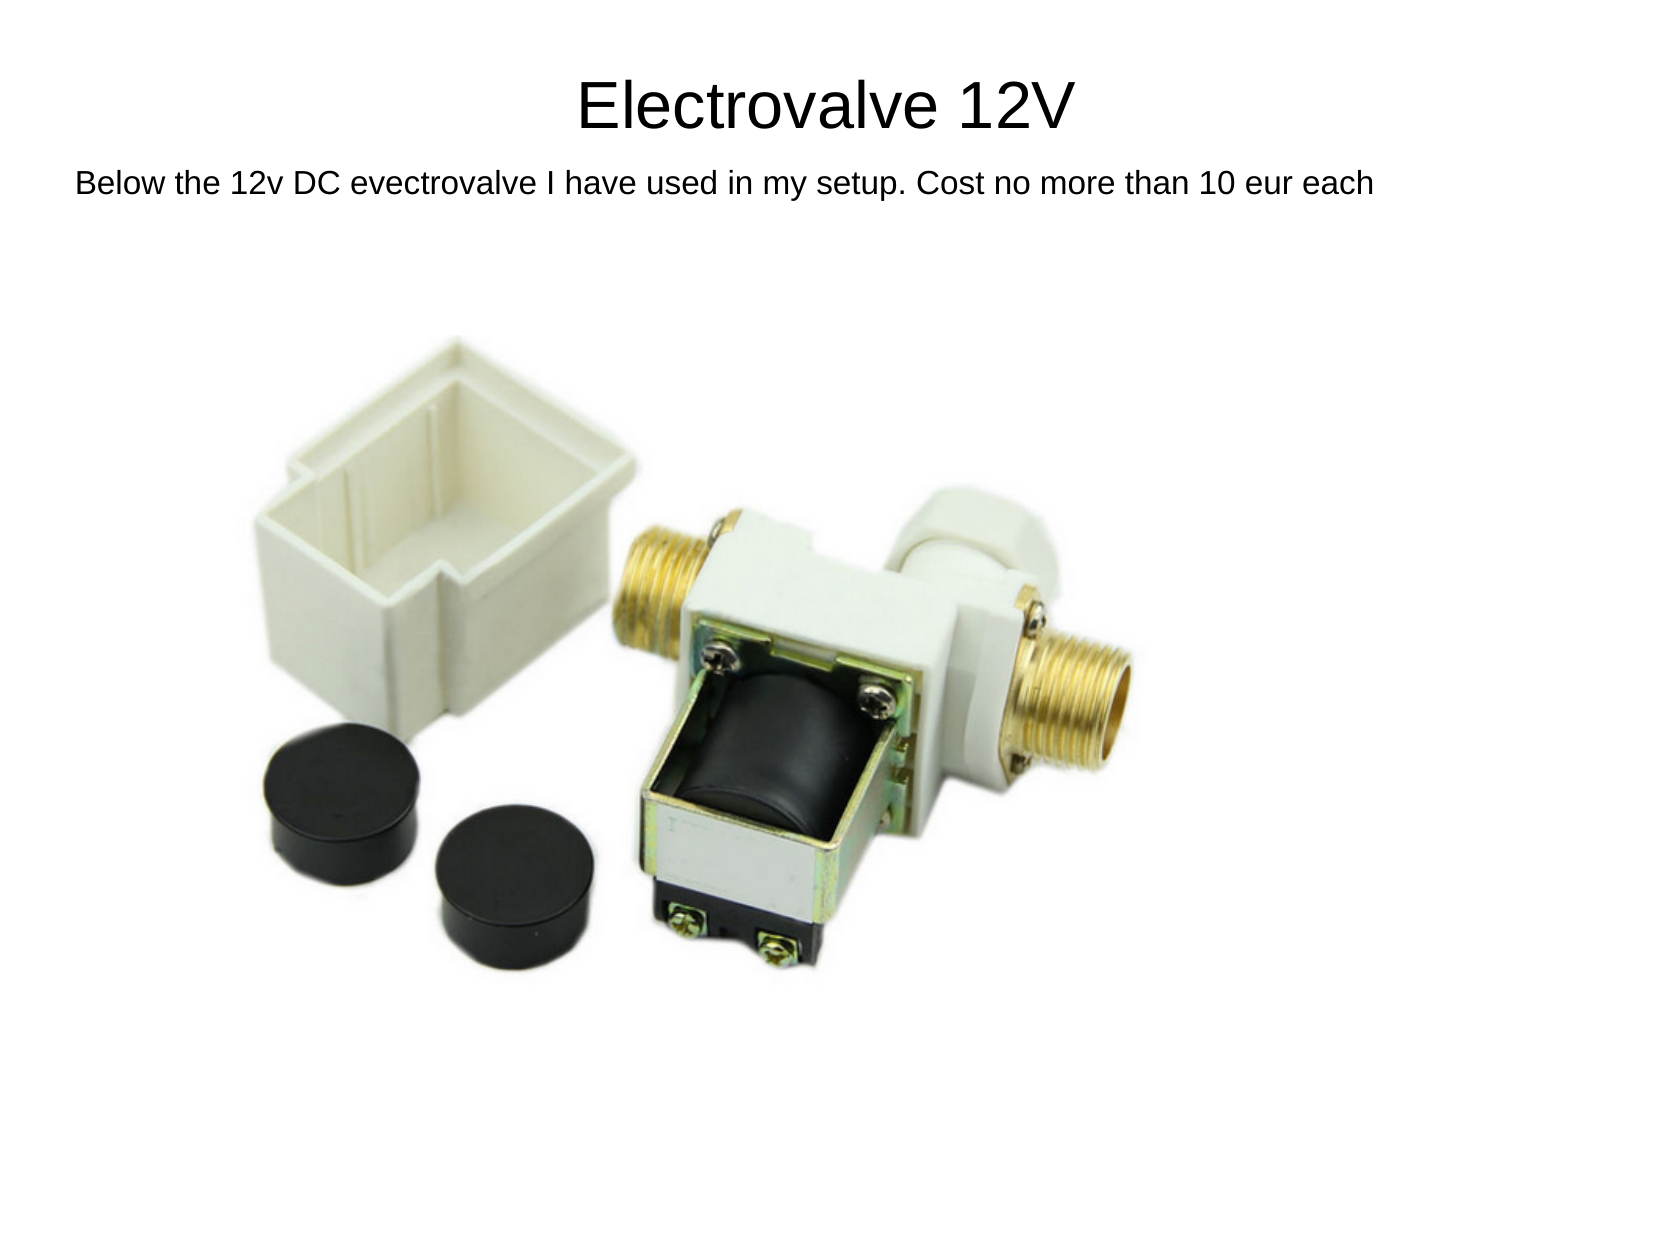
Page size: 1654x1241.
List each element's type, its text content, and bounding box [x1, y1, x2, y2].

title Electrovalve 12V [82, 45, 1571, 167]
text_box Below the 12v DC evectrovalve I have used in my setup. Cost no more than 10 eur each [60, 157, 1538, 248]
picture [210, 335, 1165, 991]
